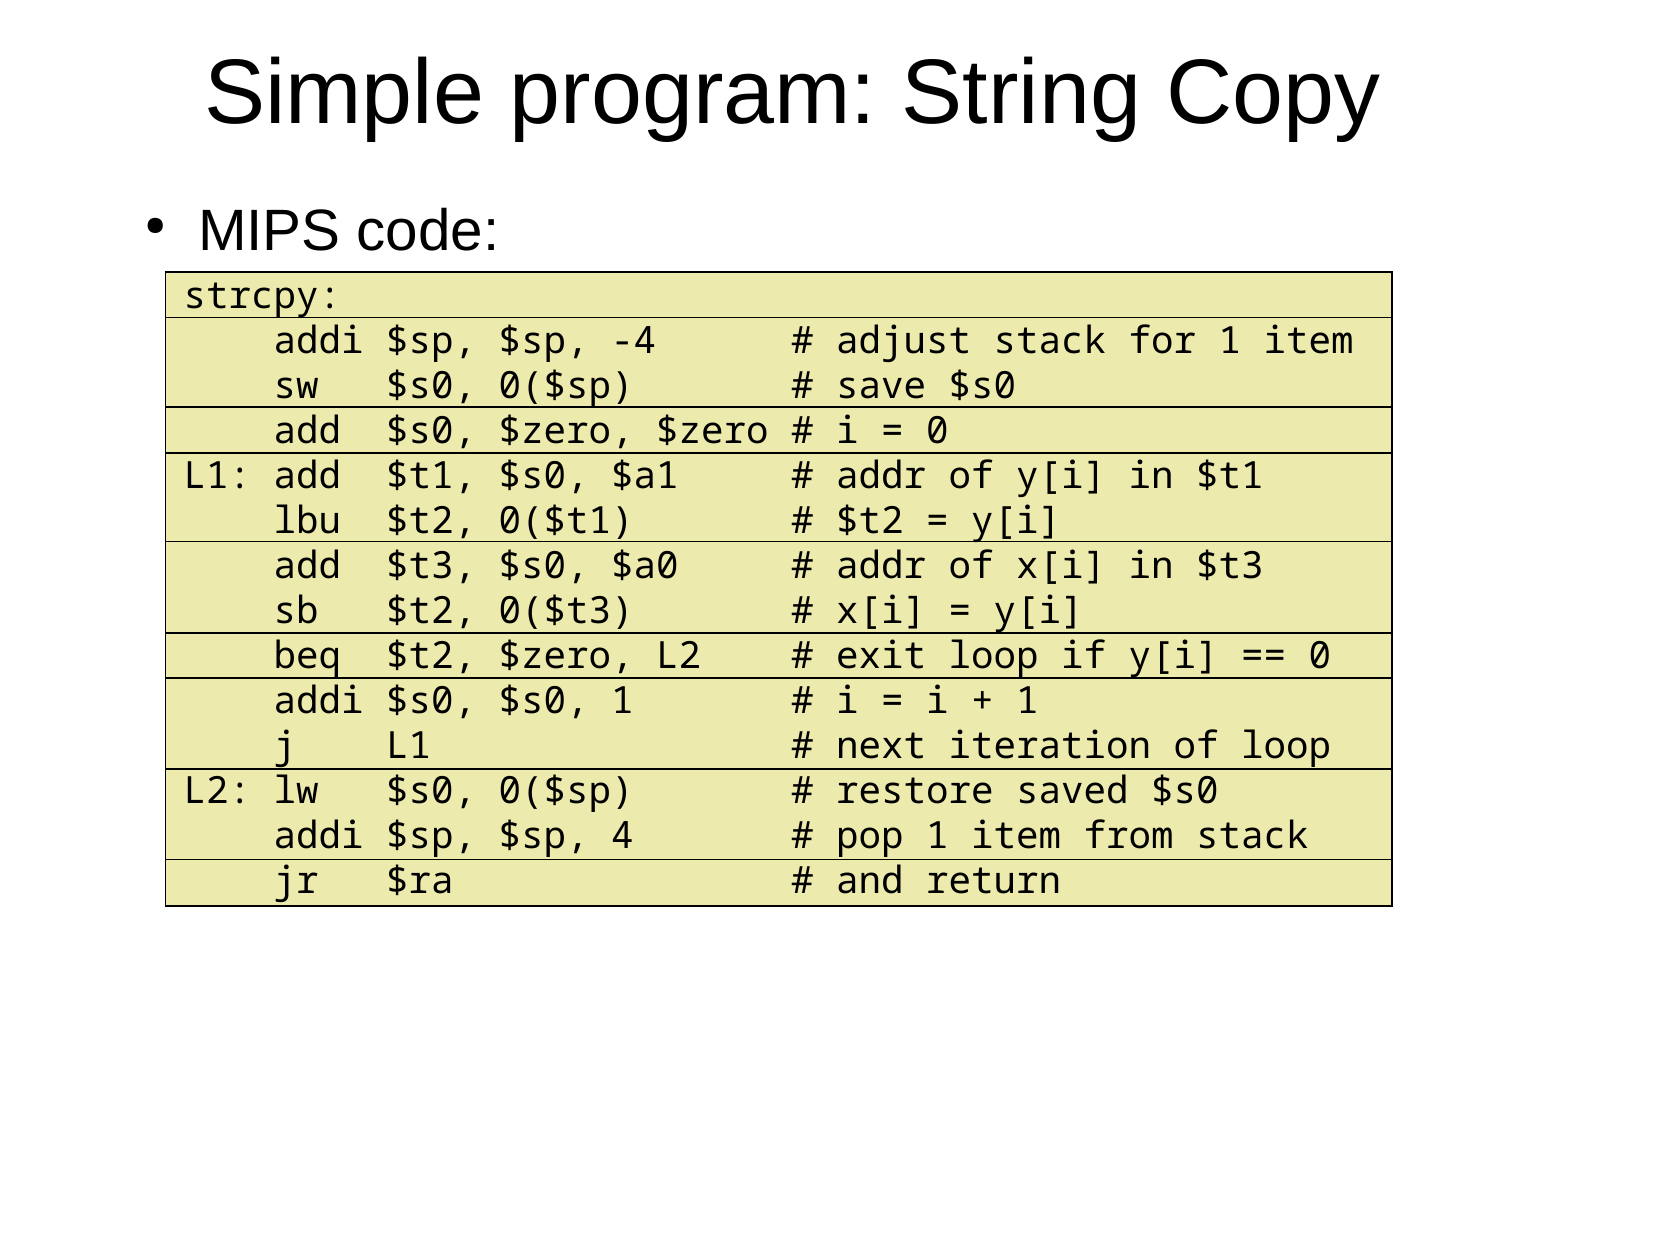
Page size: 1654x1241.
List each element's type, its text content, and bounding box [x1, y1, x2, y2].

title Simple program: String Copy [112, 23, 1468, 149]
list MIPS code: strcpy: addi $sp, $sp, -4 # adjust stack for 1 item sw $s0, 0($sp) # save $s0 add $s0, $zero, $zero # i = 0 L1: add $t1, $s0, $a1 # addr of y[i] in $t1 lbu $t2, 0($t1) # $t2 = y[i] add $t3, $s0, $a0 # addr of x[i] in $t3 sb $t2, 0($t3) # x[i] = y[i] beq $t2, $zero, L2 # exit loop if y[i] == 0 addi $s0, $s0, 1 # i = i + 1 j L1 # next iteration of loop L2: lw $s0, 0($sp) # restore saved $s0 addi $sp, $sp, 4 # pop 1 item from stack jr $ra # and return [112, 184, 1469, 1024]
